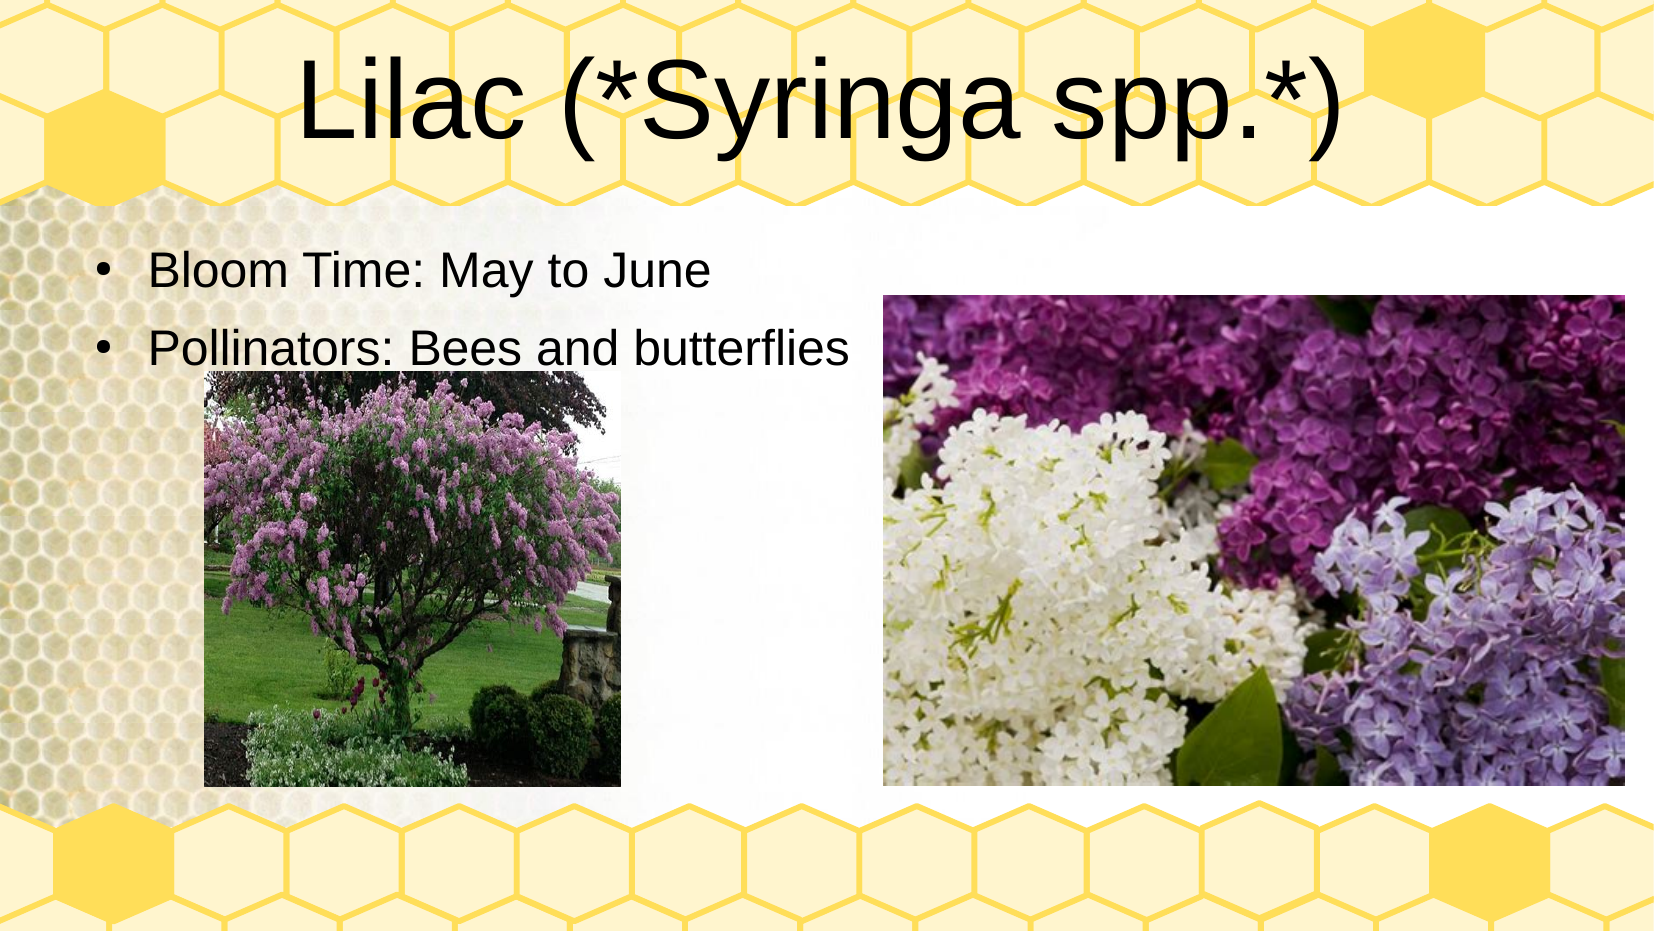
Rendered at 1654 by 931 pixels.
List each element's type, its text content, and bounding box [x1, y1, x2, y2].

picture [0, 186, 1654, 827]
list Bloom Time: May to June Pollinators: Bees and butterflies [76, 242, 1565, 384]
title Lilac (*Syringa spp.*) [76, 0, 1565, 200]
